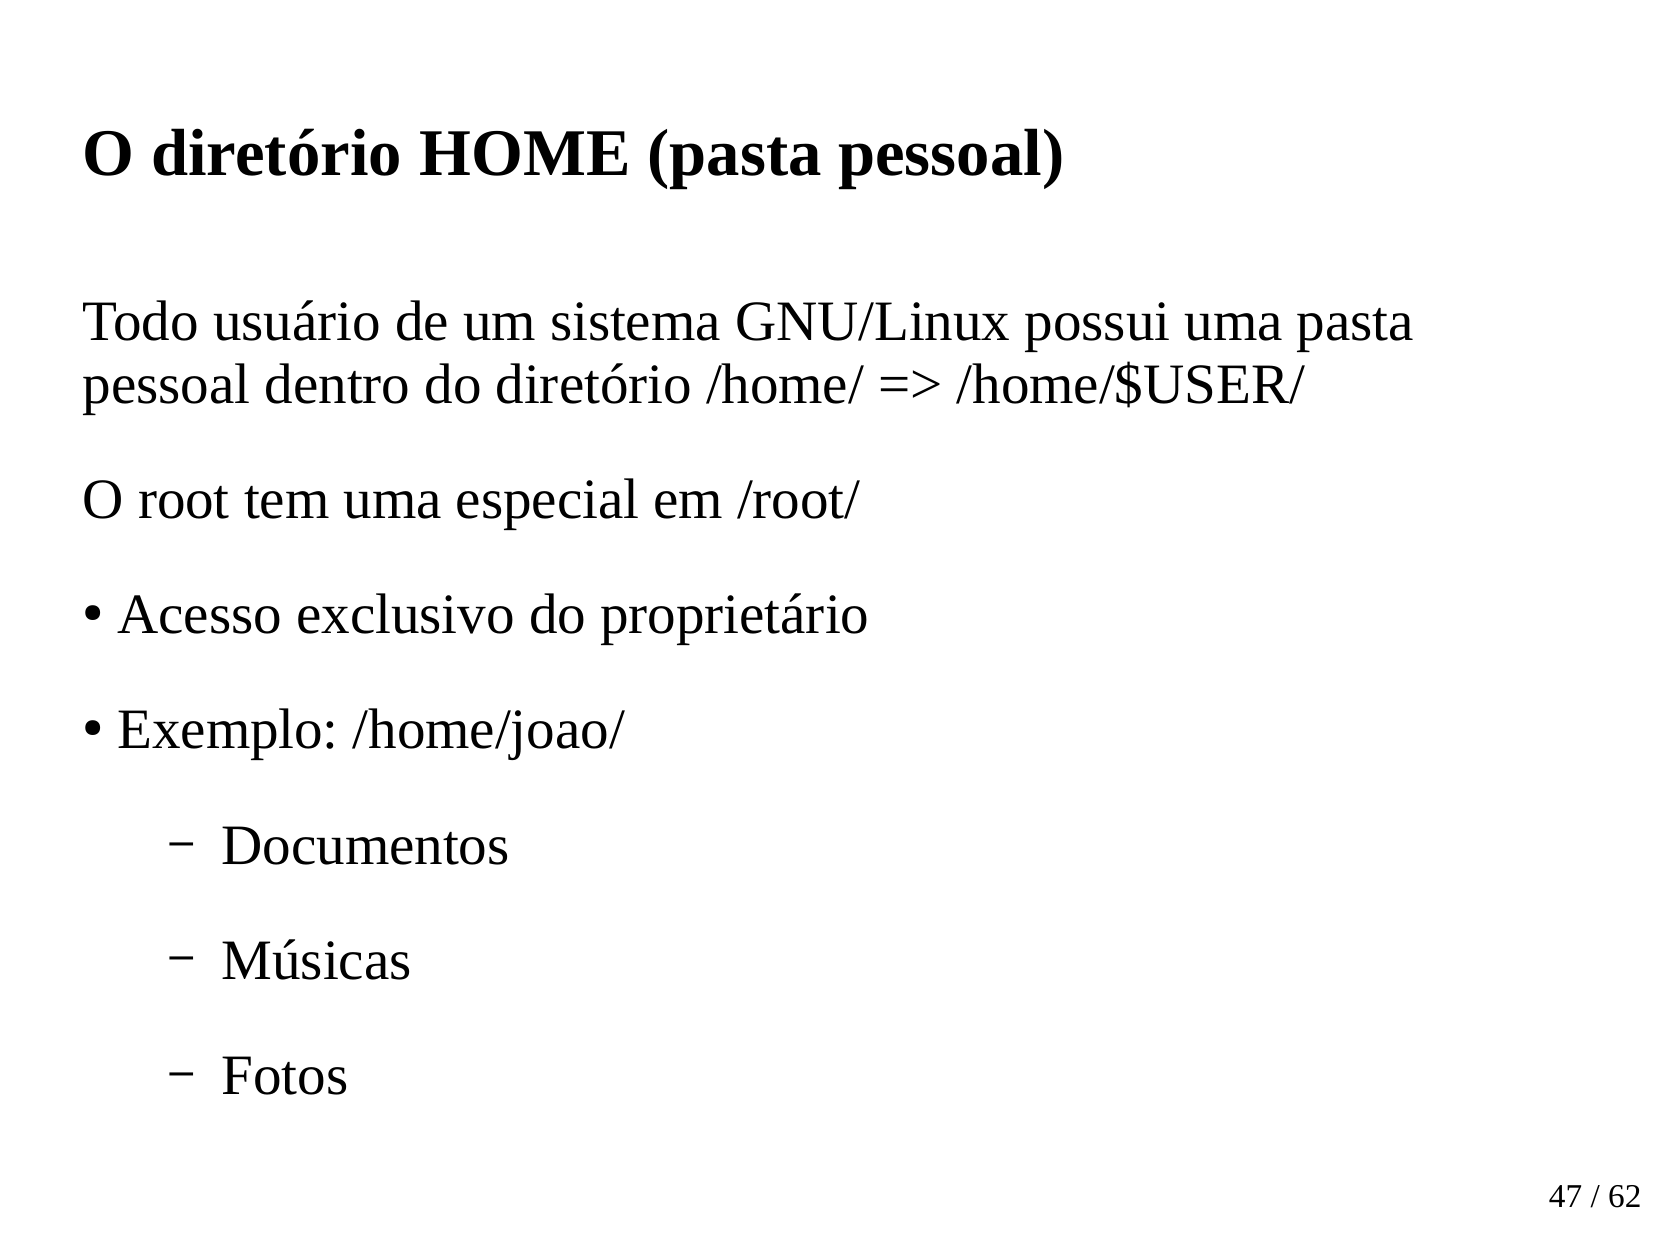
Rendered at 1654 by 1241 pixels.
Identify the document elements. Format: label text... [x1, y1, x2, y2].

list Todo usuário de um sistema GNU/Linux possui uma pasta pessoal dentro do diretório /home/ => /home/$USER/ O root tem uma especial em /root/ Acesso exclusivo do proprietário Exemplo: /home/joao/ Documentos Músicas Fotos [82, 290, 1571, 1111]
title O diretório HOME (pasta pessoal) [82, 49, 1571, 257]
